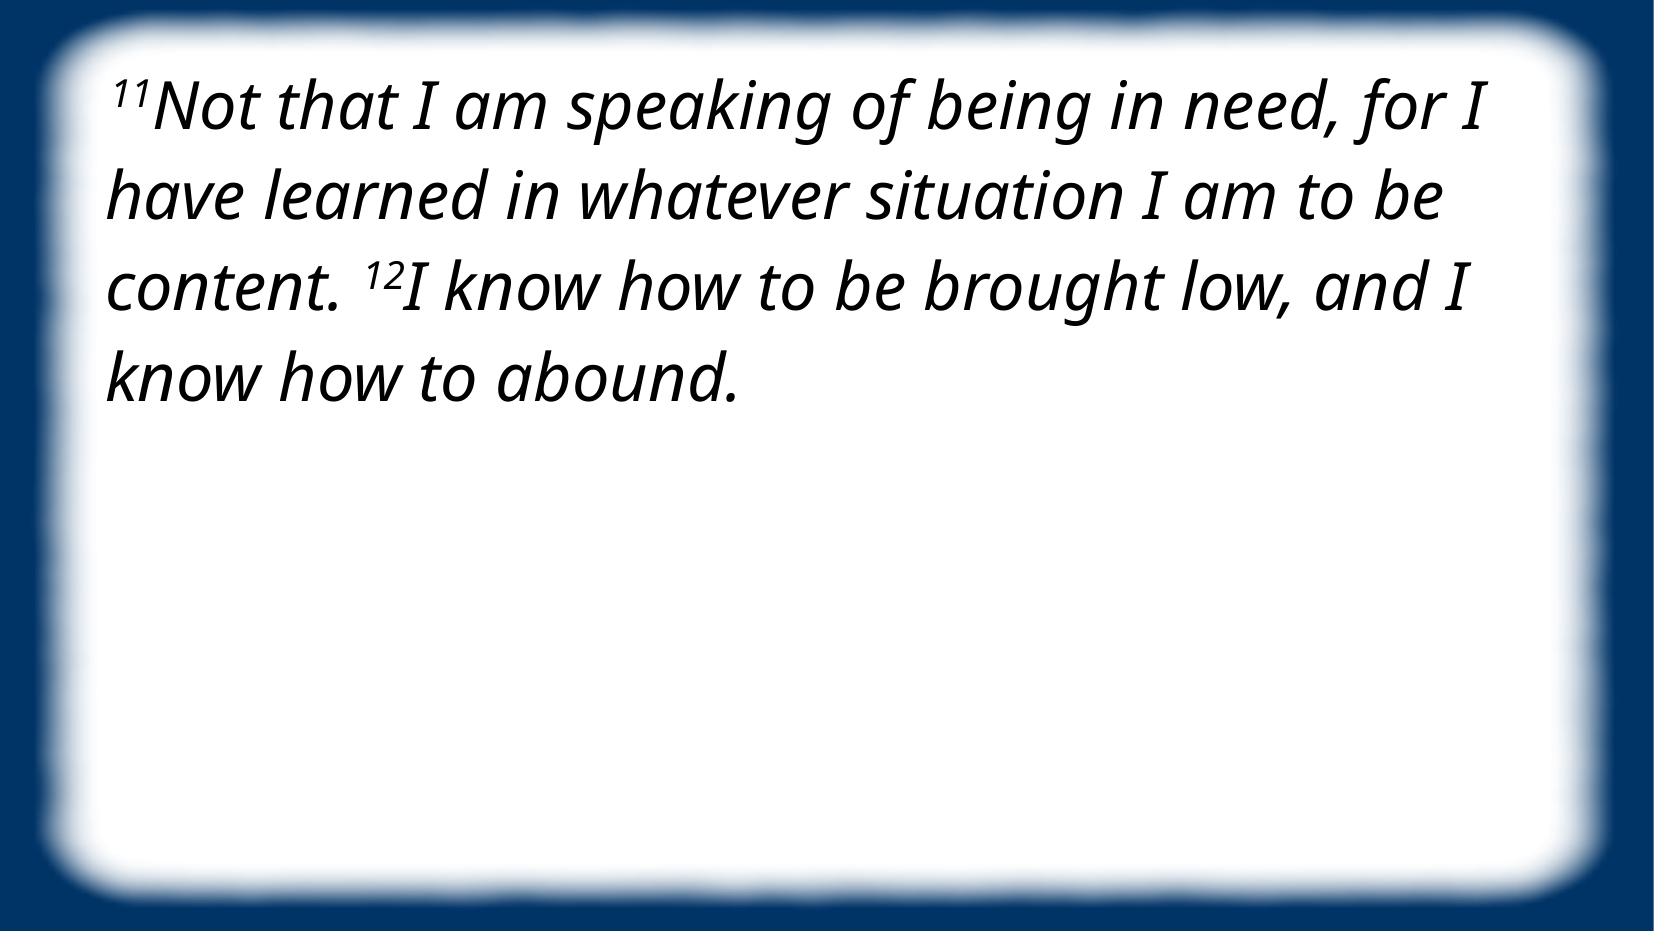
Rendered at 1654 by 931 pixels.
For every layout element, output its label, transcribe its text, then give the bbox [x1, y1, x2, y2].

picture [0, 0, 1654, 931]
text_box 11Not that I am speaking of being in need, for I have learned in whatever situation I am to be content. 12I know how to be brought low, and I know how to abound. [90, 50, 1561, 421]
